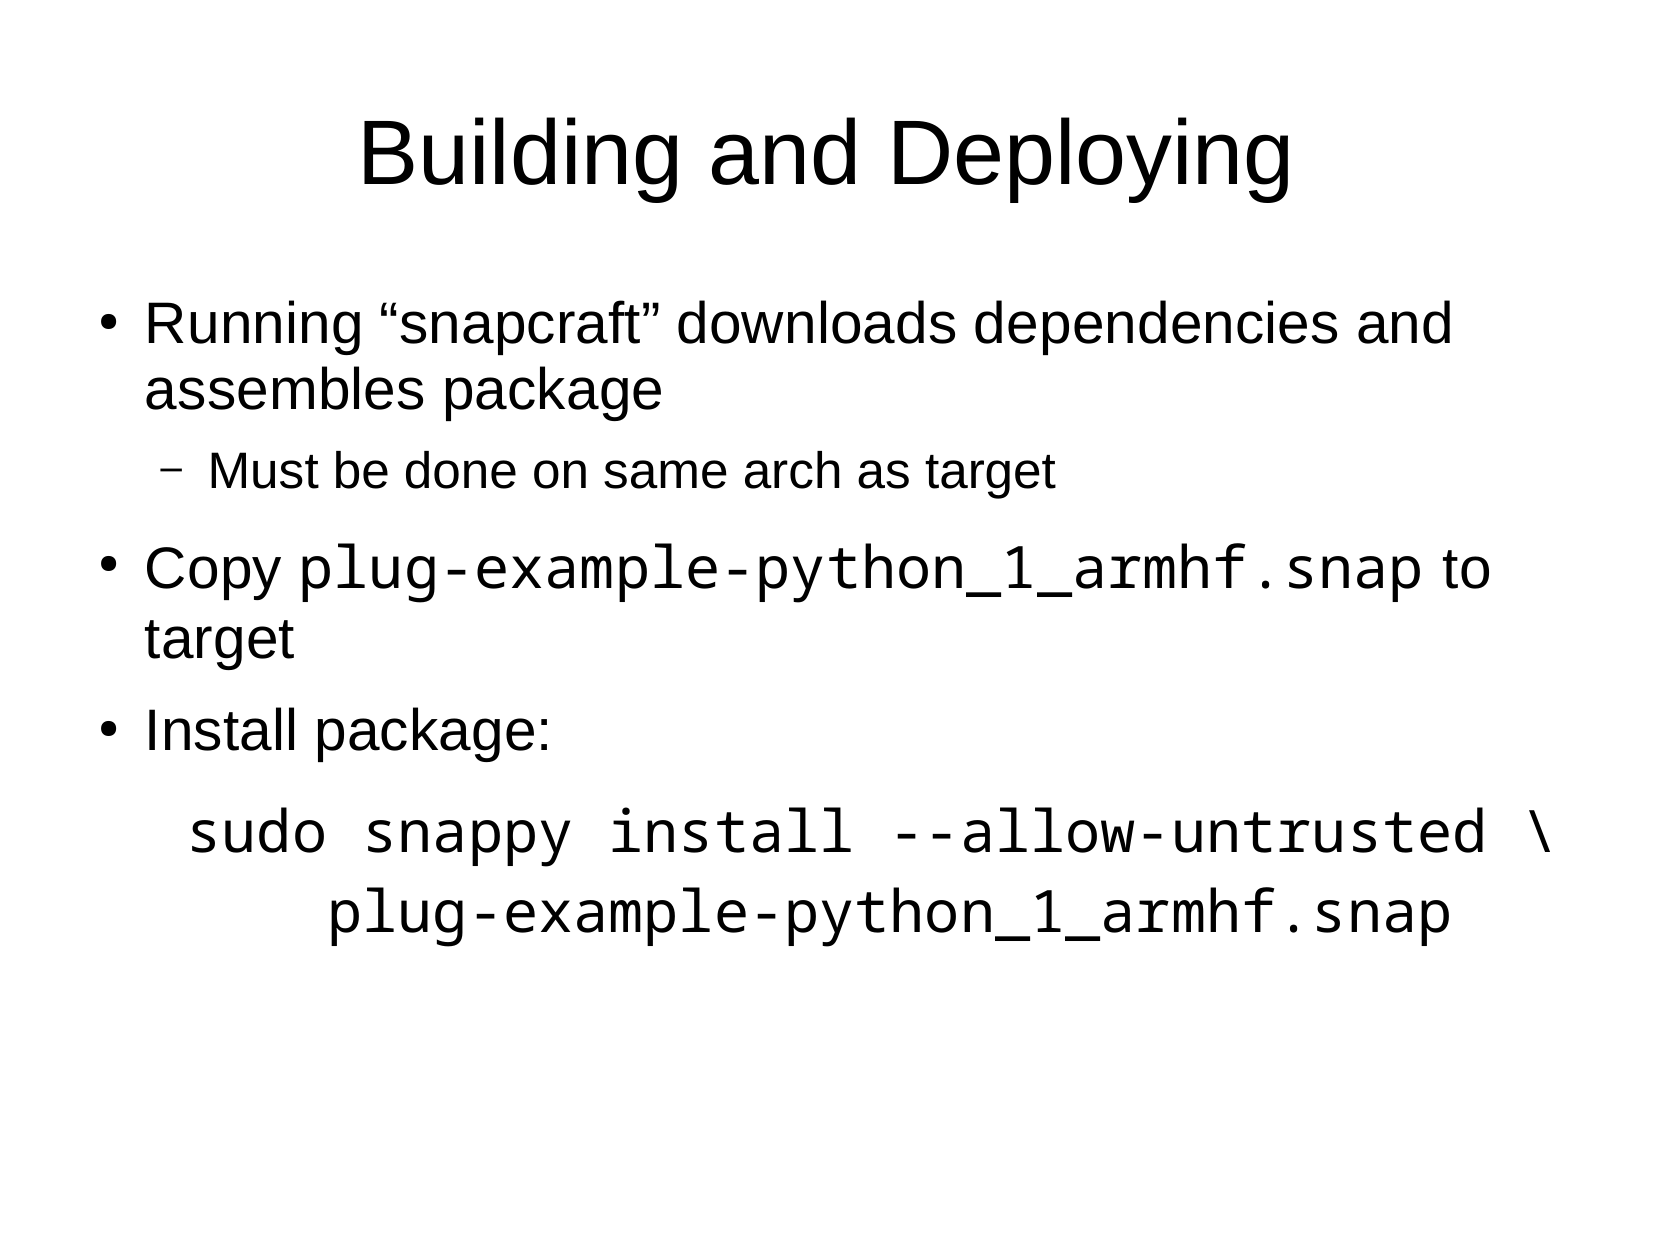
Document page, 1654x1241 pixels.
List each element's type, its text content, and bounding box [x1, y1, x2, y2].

title Building and Deploying [82, 49, 1571, 257]
list Running “snapcraft” downloads dependencies and assembles package Must be done on same arch as target Copy plug-example-python_1_armhf.snap to target Install package: sudo snappy install --allow-untrusted \ plug-example-python_1_armhf.snap [82, 290, 1571, 1010]
